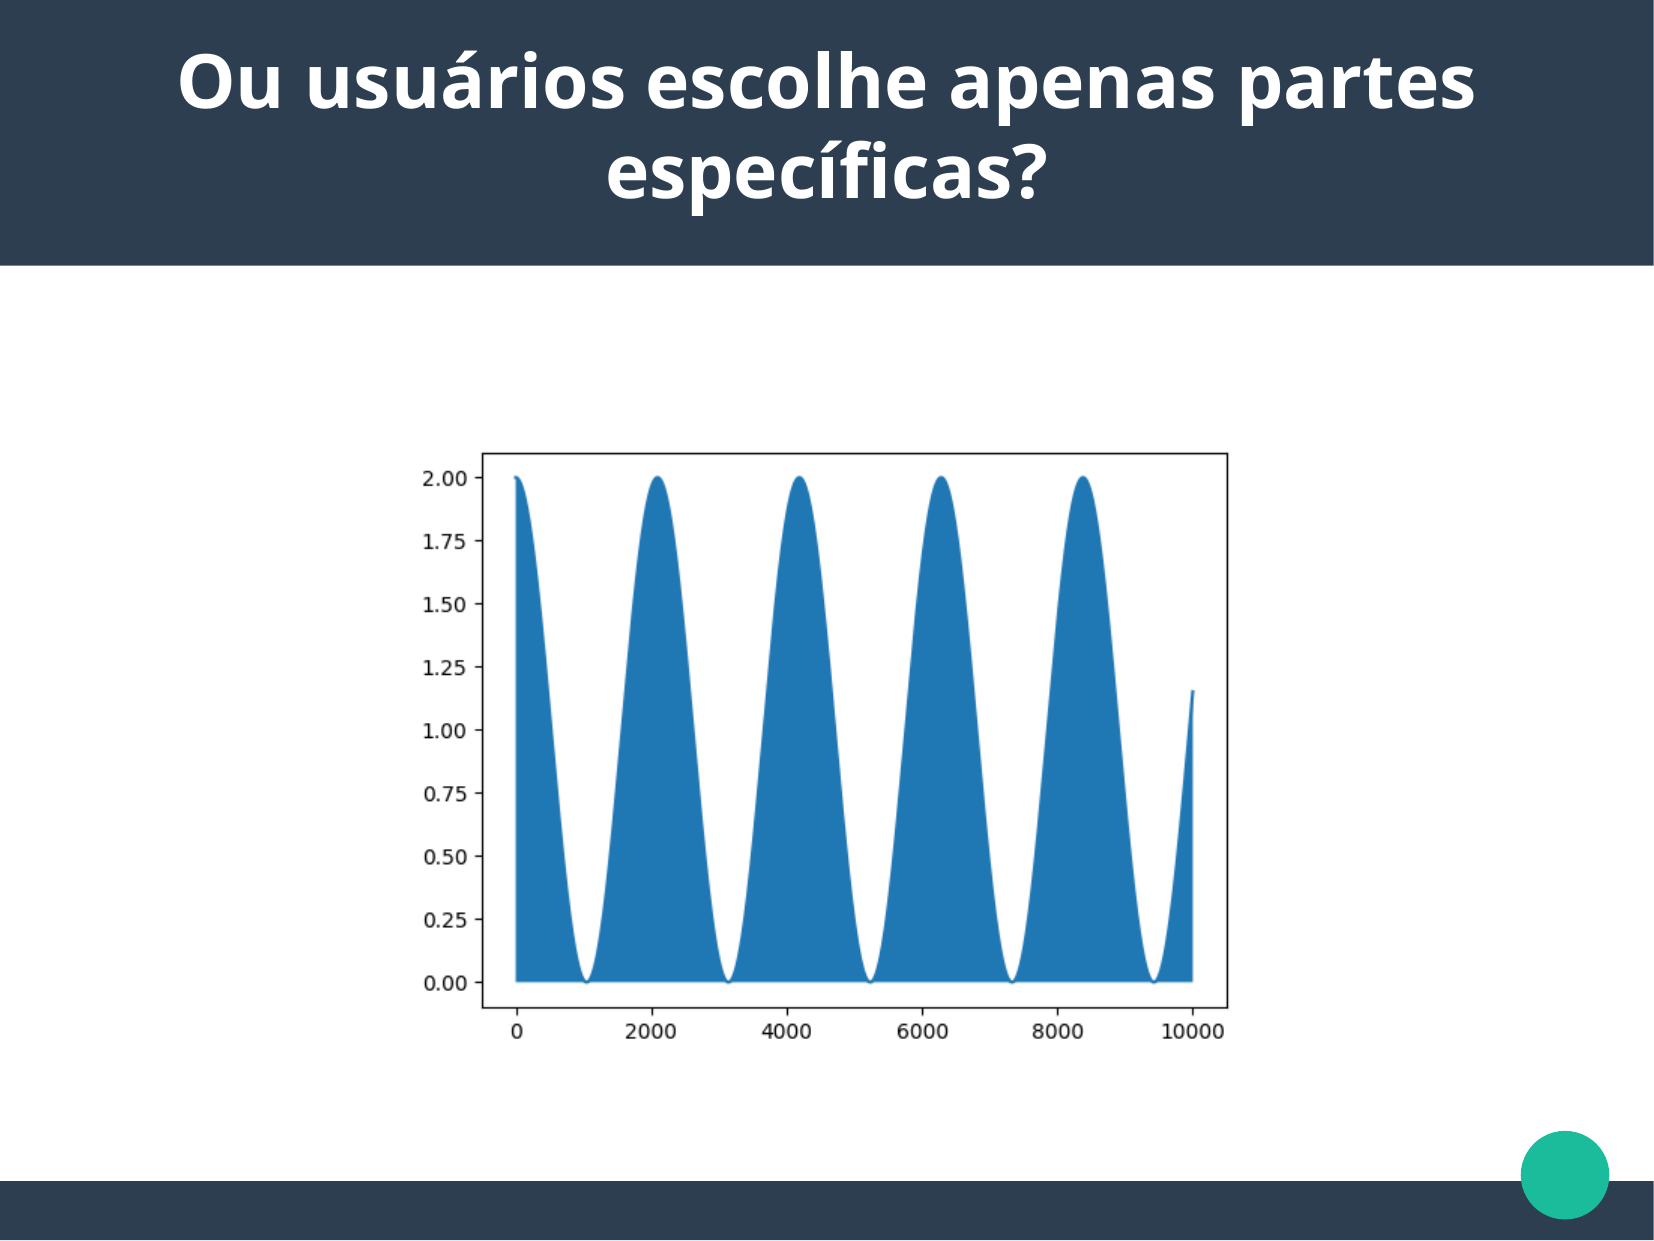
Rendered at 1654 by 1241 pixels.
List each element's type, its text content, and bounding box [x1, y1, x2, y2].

picture [362, 366, 1323, 1087]
title Ou usuários escolhe apenas partes específicas? [59, 11, 1595, 237]
